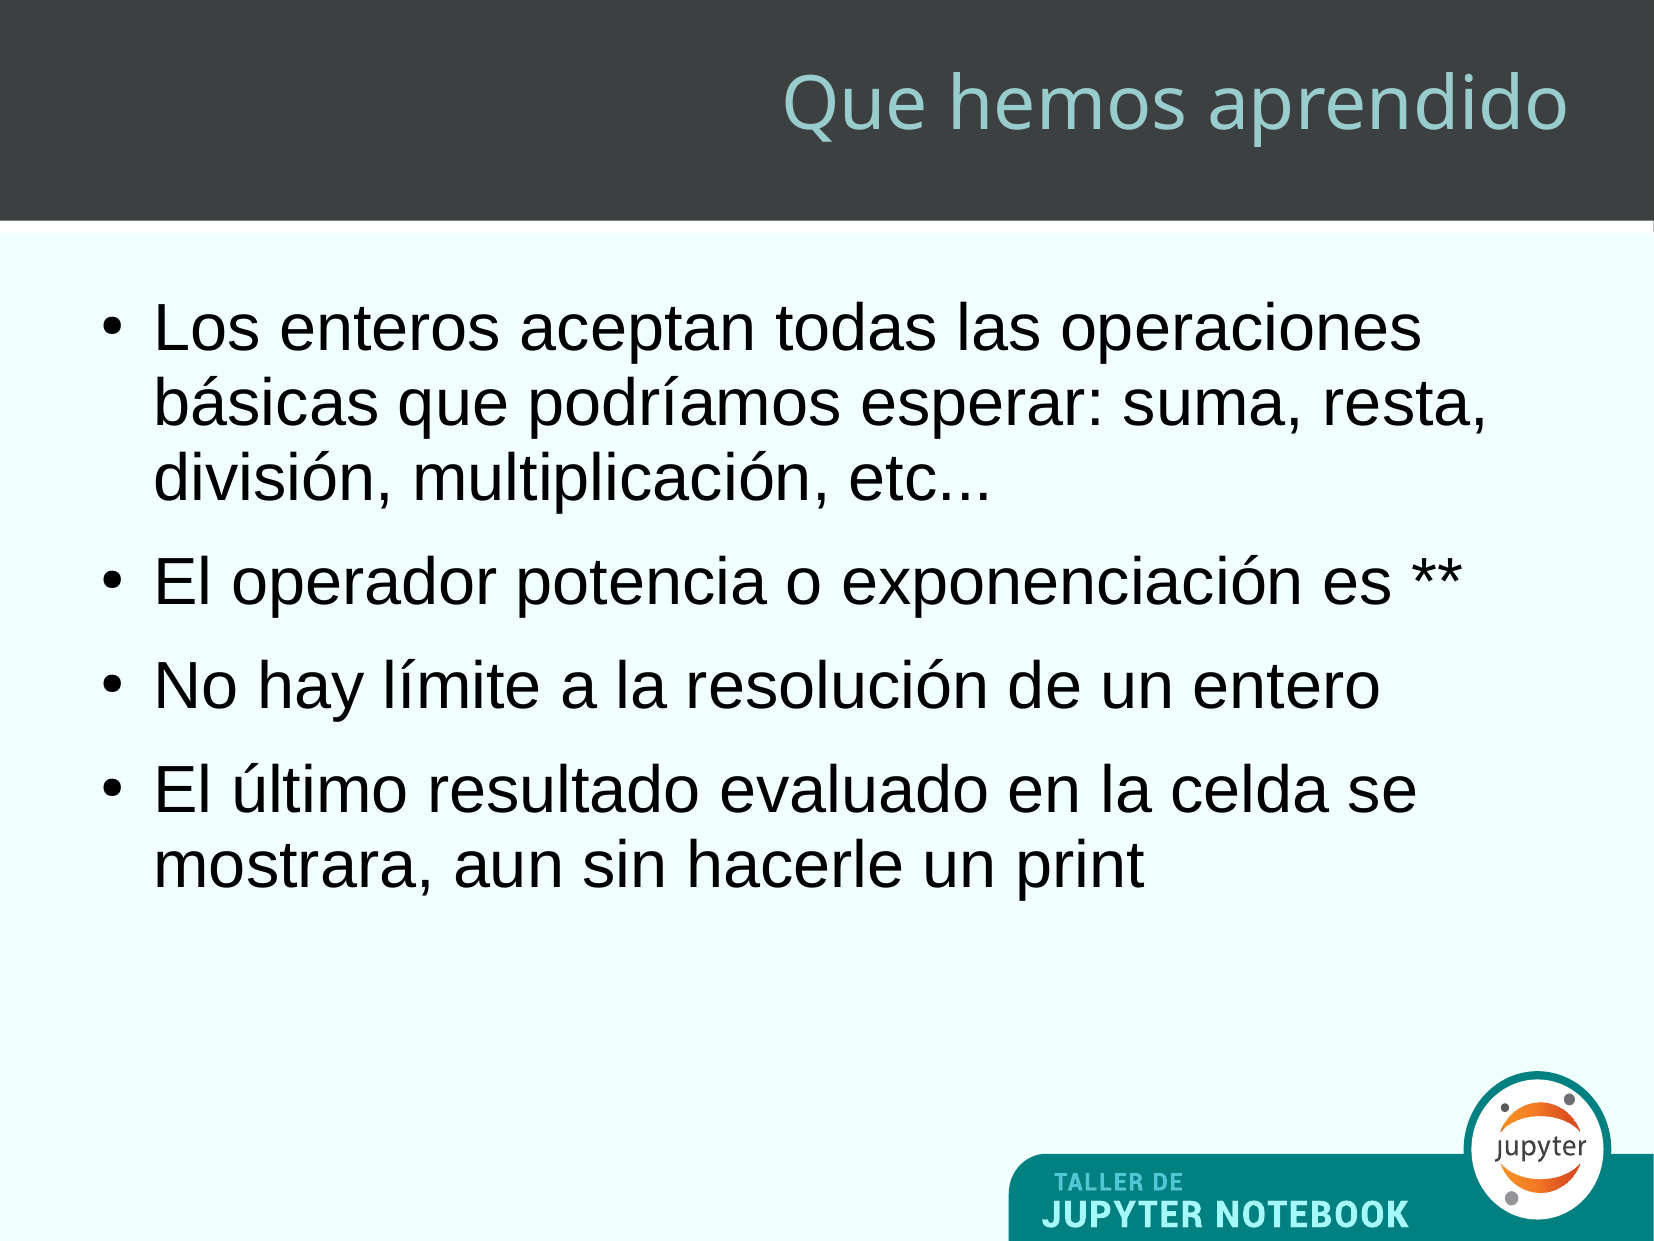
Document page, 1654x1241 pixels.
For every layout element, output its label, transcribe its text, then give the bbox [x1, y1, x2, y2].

title Que hemos aprendido [82, 49, 1571, 257]
list Los enteros aceptan todas las operaciones básicas que podríamos esperar: suma, resta, división, multiplicación, etc... El operador potencia o exponenciación es ** No hay límite a la resolución de un entero El último resultado evaluado en la celda se mostrara, aun sin hacerle un print [82, 290, 1571, 1010]
